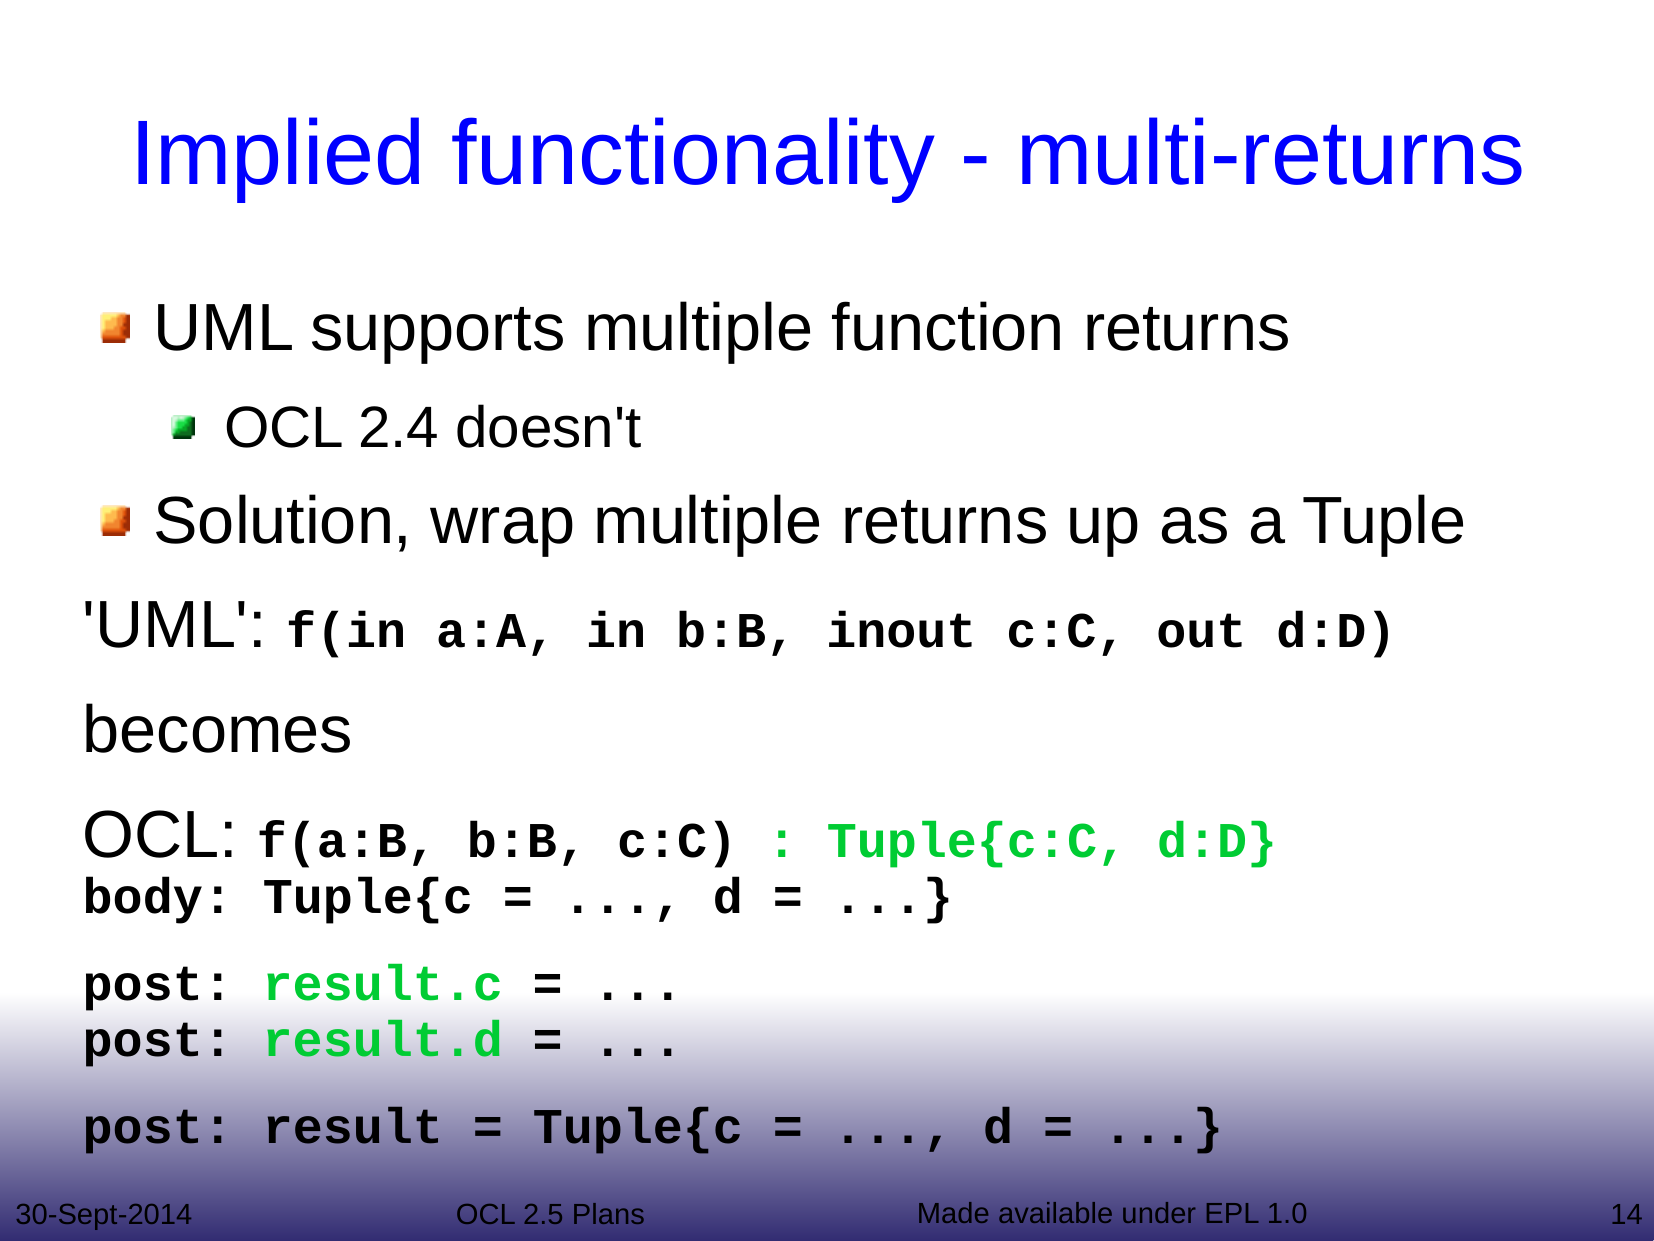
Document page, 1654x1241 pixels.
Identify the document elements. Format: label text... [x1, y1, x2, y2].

title Implied functionality - multi-returns [29, 49, 1629, 257]
list UML supports multiple function returns OCL 2.4 doesn't Solution, wrap multiple returns up as a Tuple 'UML': f(in a:A, in b:B, inout c:C, out d:D) becomes OCL: f(a:B, b:B, c:C) : Tuple{c:C, d:D} body: Tuple{c = ..., d = ...} post: result.c = ... post: result.d = ... post: result = Tuple{c = ..., d = ...} [82, 290, 1571, 1159]
